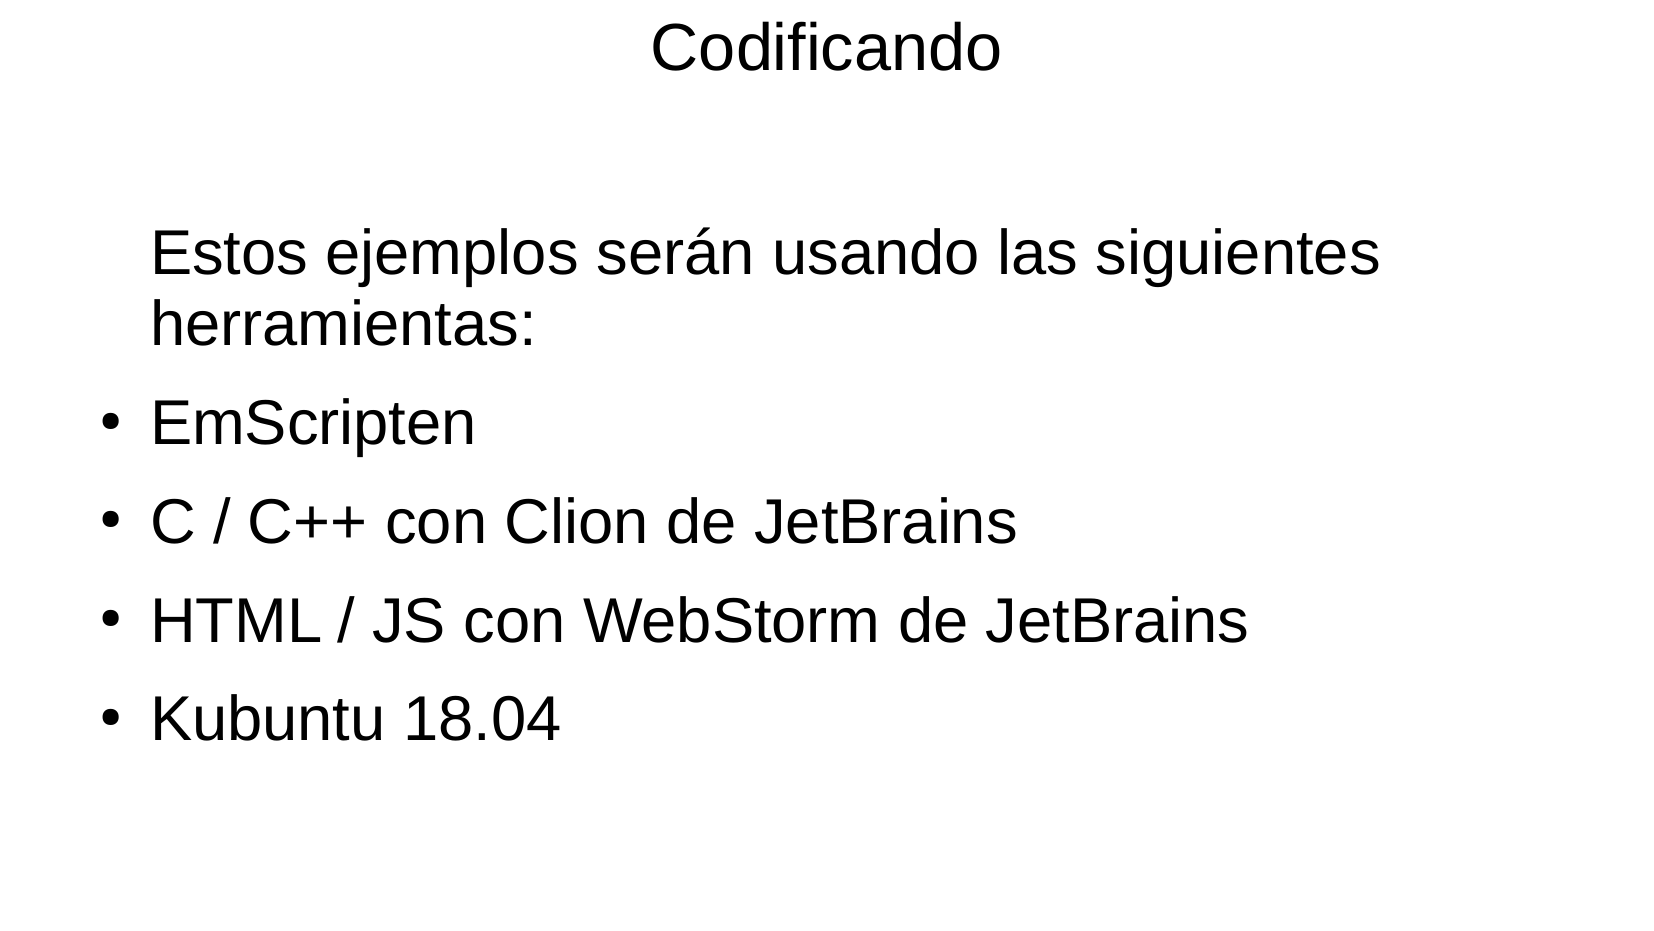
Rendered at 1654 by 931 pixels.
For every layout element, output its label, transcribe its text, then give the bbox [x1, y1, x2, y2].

list Estos ejemplos serán usando las siguientes herramientas: EmScripten C / C++ con Clion de JetBrains HTML / JS con WebStorm de JetBrains Kubuntu 18.04 [82, 217, 1571, 758]
title Codificando [82, 9, 1571, 85]
